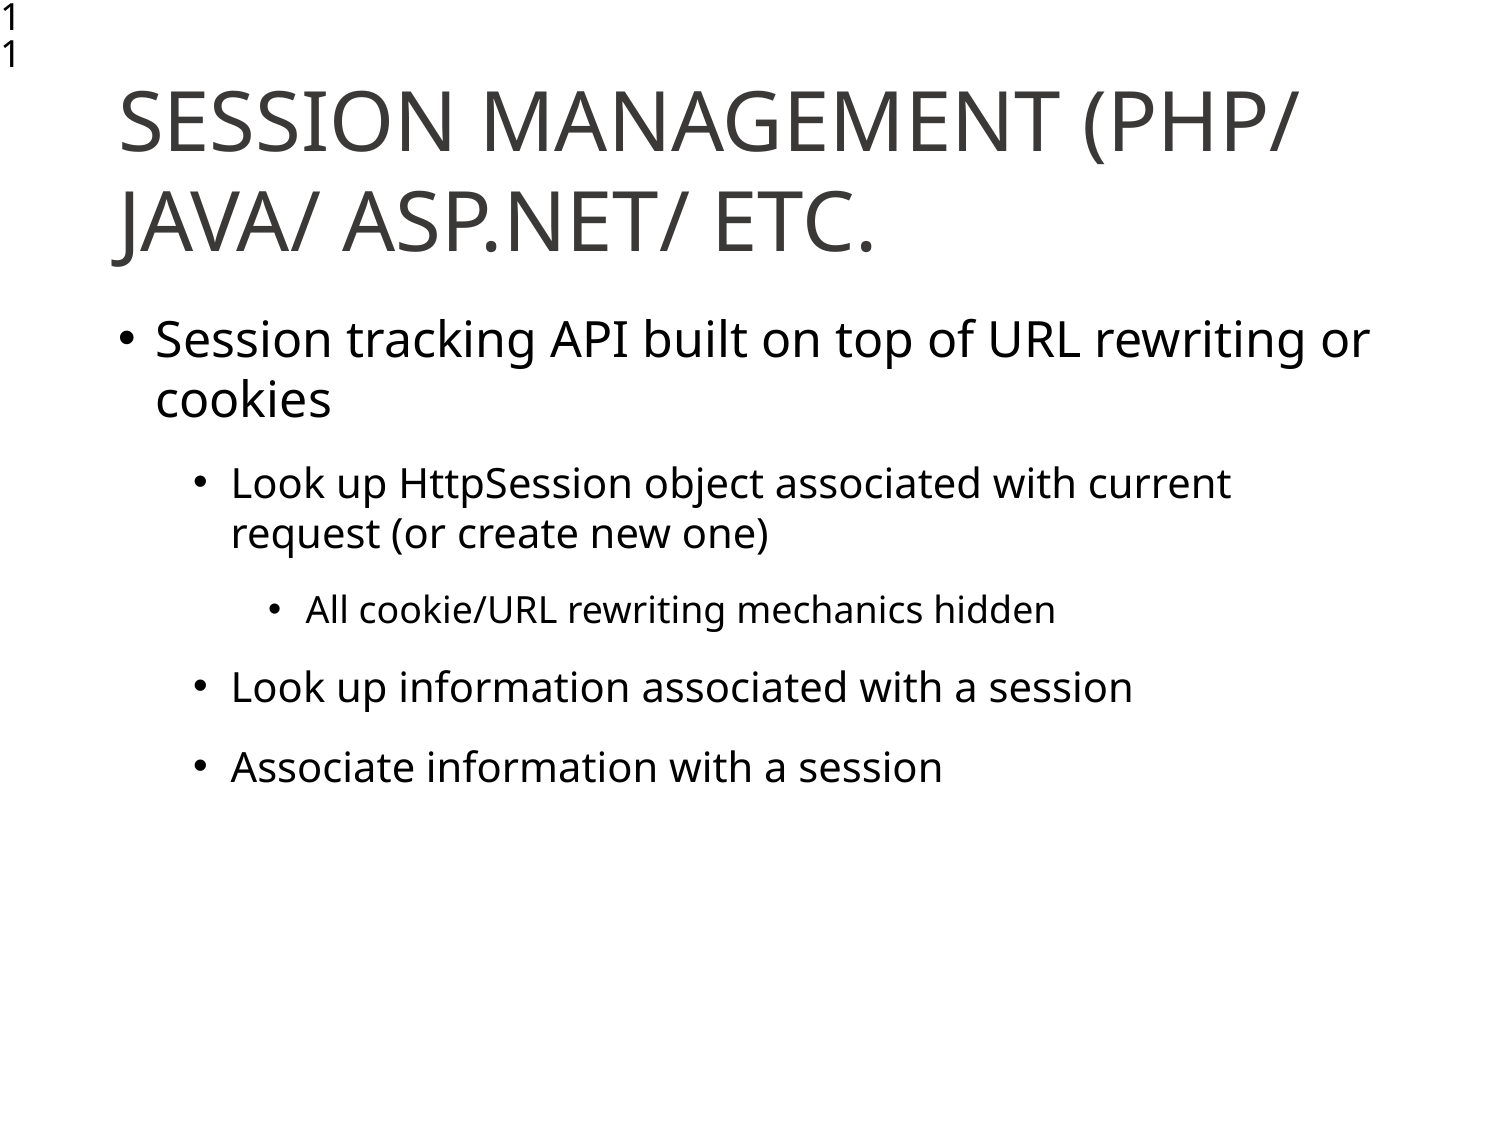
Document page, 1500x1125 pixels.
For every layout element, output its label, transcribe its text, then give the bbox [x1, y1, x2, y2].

title SESSION MANAGEMENT (PHP/ JAVA/ ASP.NET/ ETC. [103, 59, 1397, 278]
list Session tracking API built on top of URL rewriting or cookies Look up HttpSession object associated with current request (or create new one) All cookie/URL rewriting mechanics hidden Look up information associated with a session Associate information with a session [103, 299, 1397, 1014]
